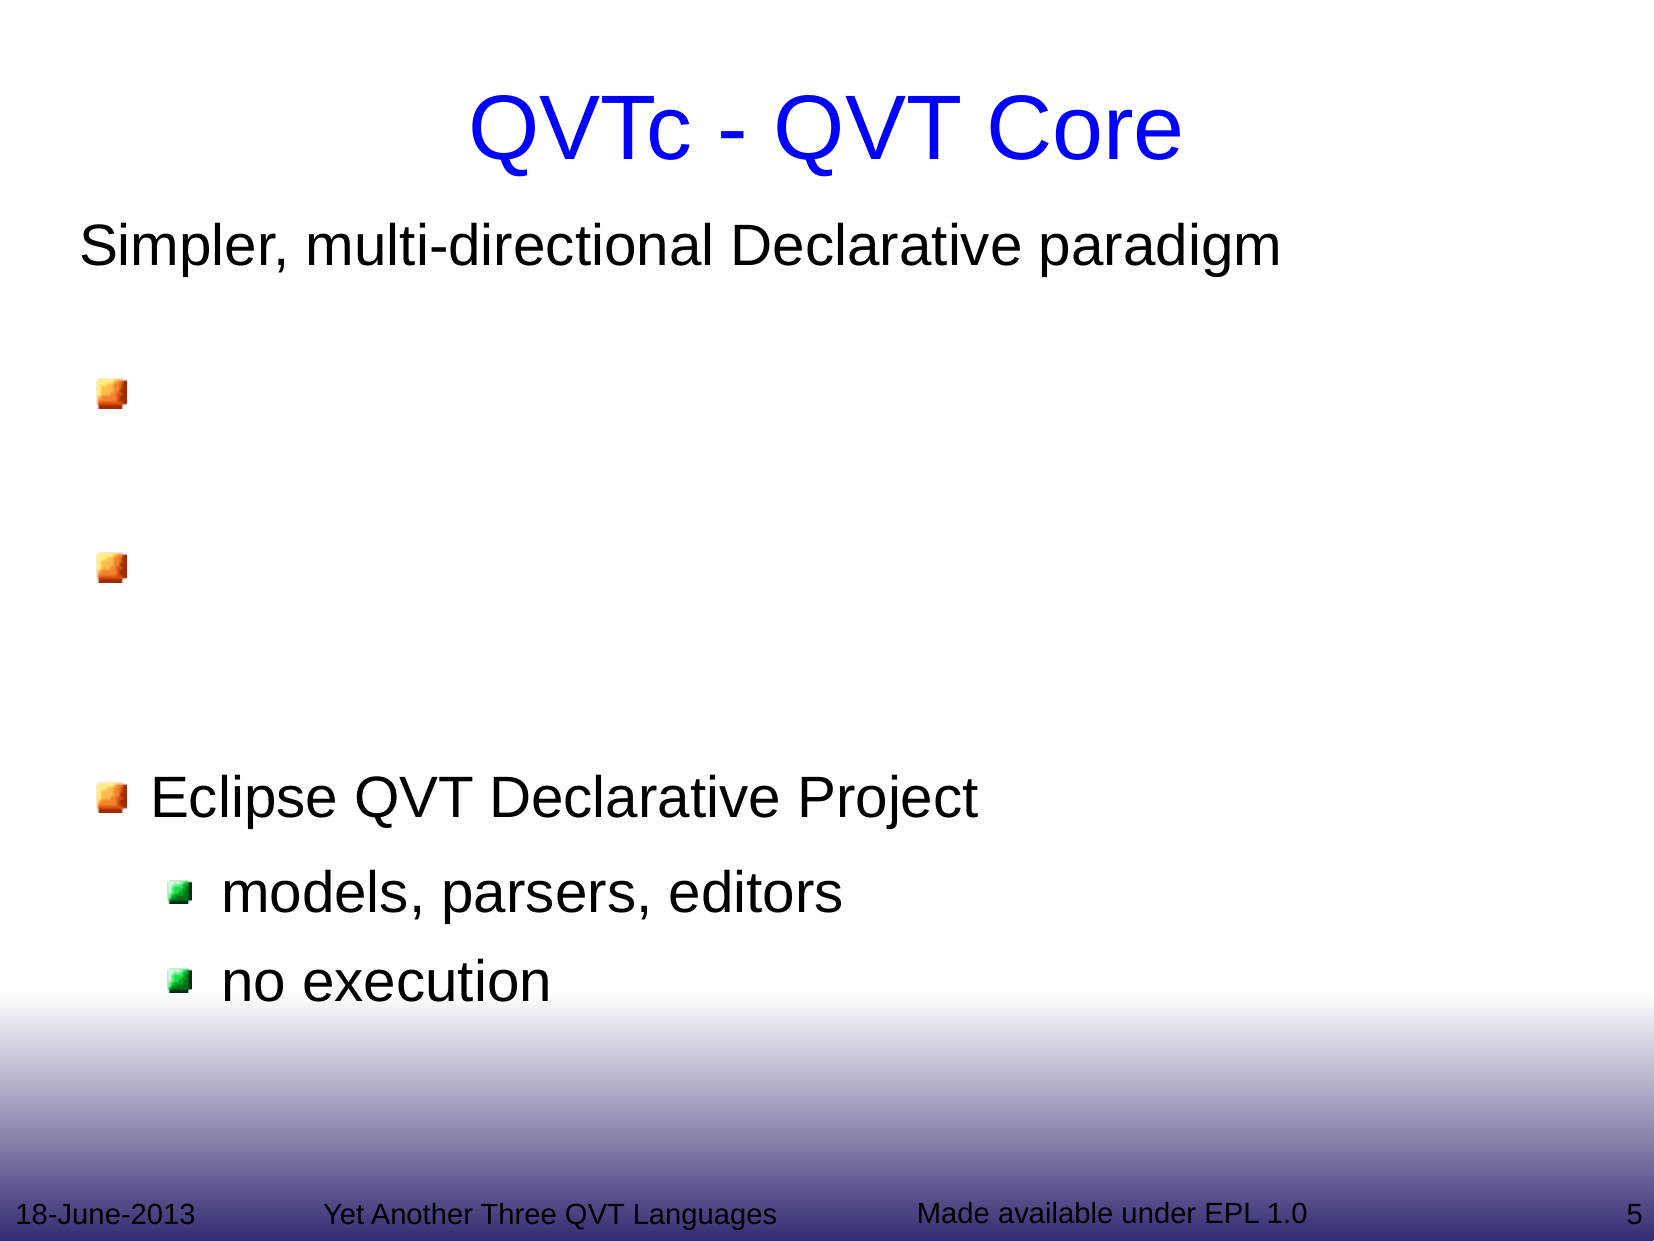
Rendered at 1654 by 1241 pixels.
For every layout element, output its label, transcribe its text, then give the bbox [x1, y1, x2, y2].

title QVTc - QVT Core [82, 49, 1571, 207]
list Simpler, multi-directional Declarative paradigm Eclipse QVT Declarative Project models, parsers, editors no execution [79, 212, 1568, 1101]
